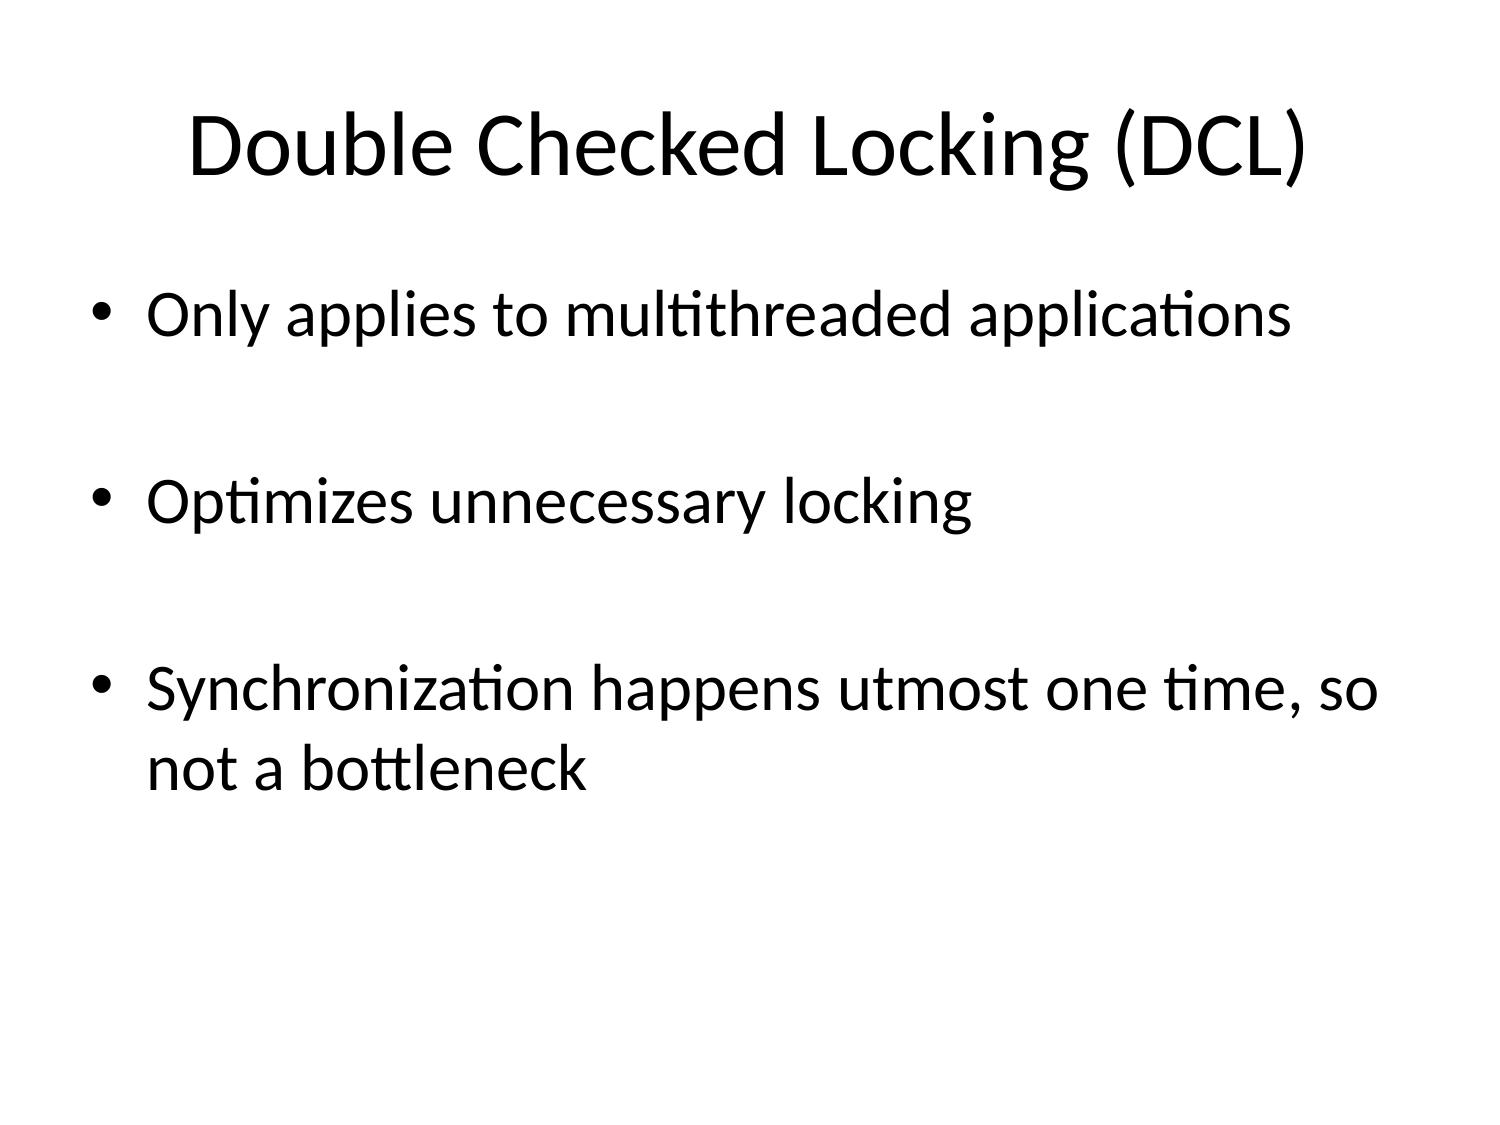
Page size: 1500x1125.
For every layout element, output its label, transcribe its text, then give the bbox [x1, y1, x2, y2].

list Only applies to multithreaded applications Optimizes unnecessary locking Synchronization happens utmost one time, so not a bottleneck [75, 262, 1425, 1005]
title Double Checked Locking (DCL) [75, 45, 1425, 233]
